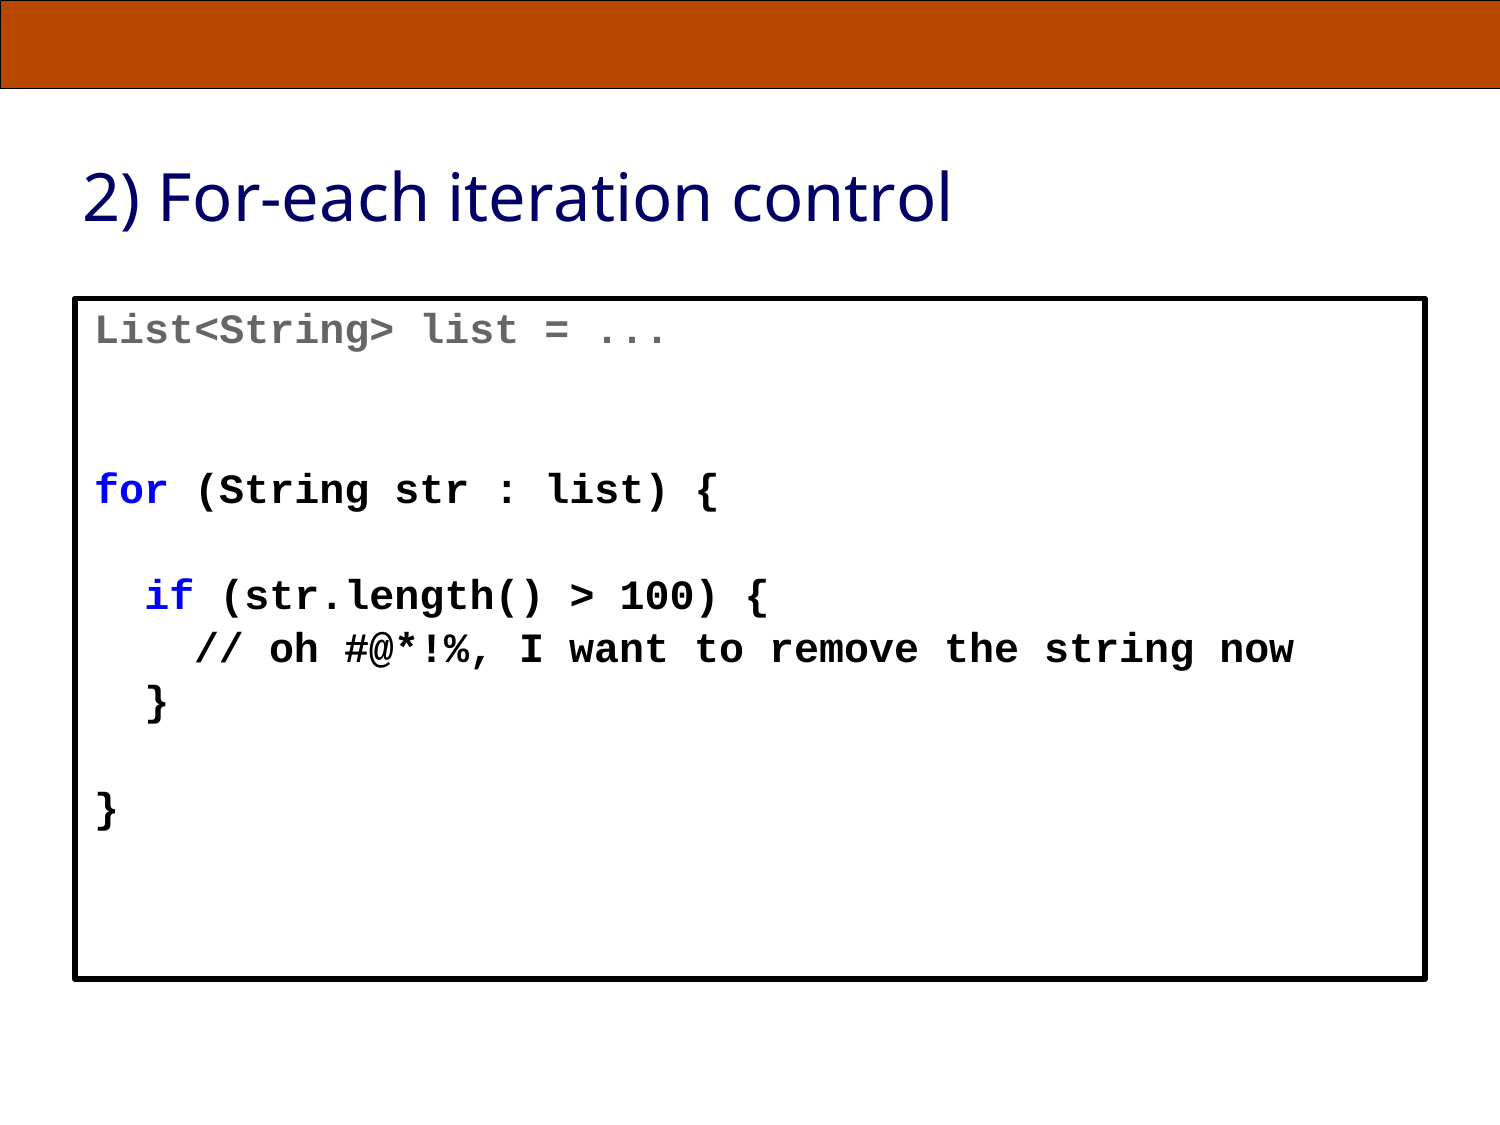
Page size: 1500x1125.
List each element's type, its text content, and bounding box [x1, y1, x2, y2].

title 2) For-each iteration control [74, 105, 1423, 249]
list List<String> list = ... for (String str : list) { if (str.length() > 100) { // oh #@*!%, I want to remove the string now } } [75, 298, 1425, 980]
